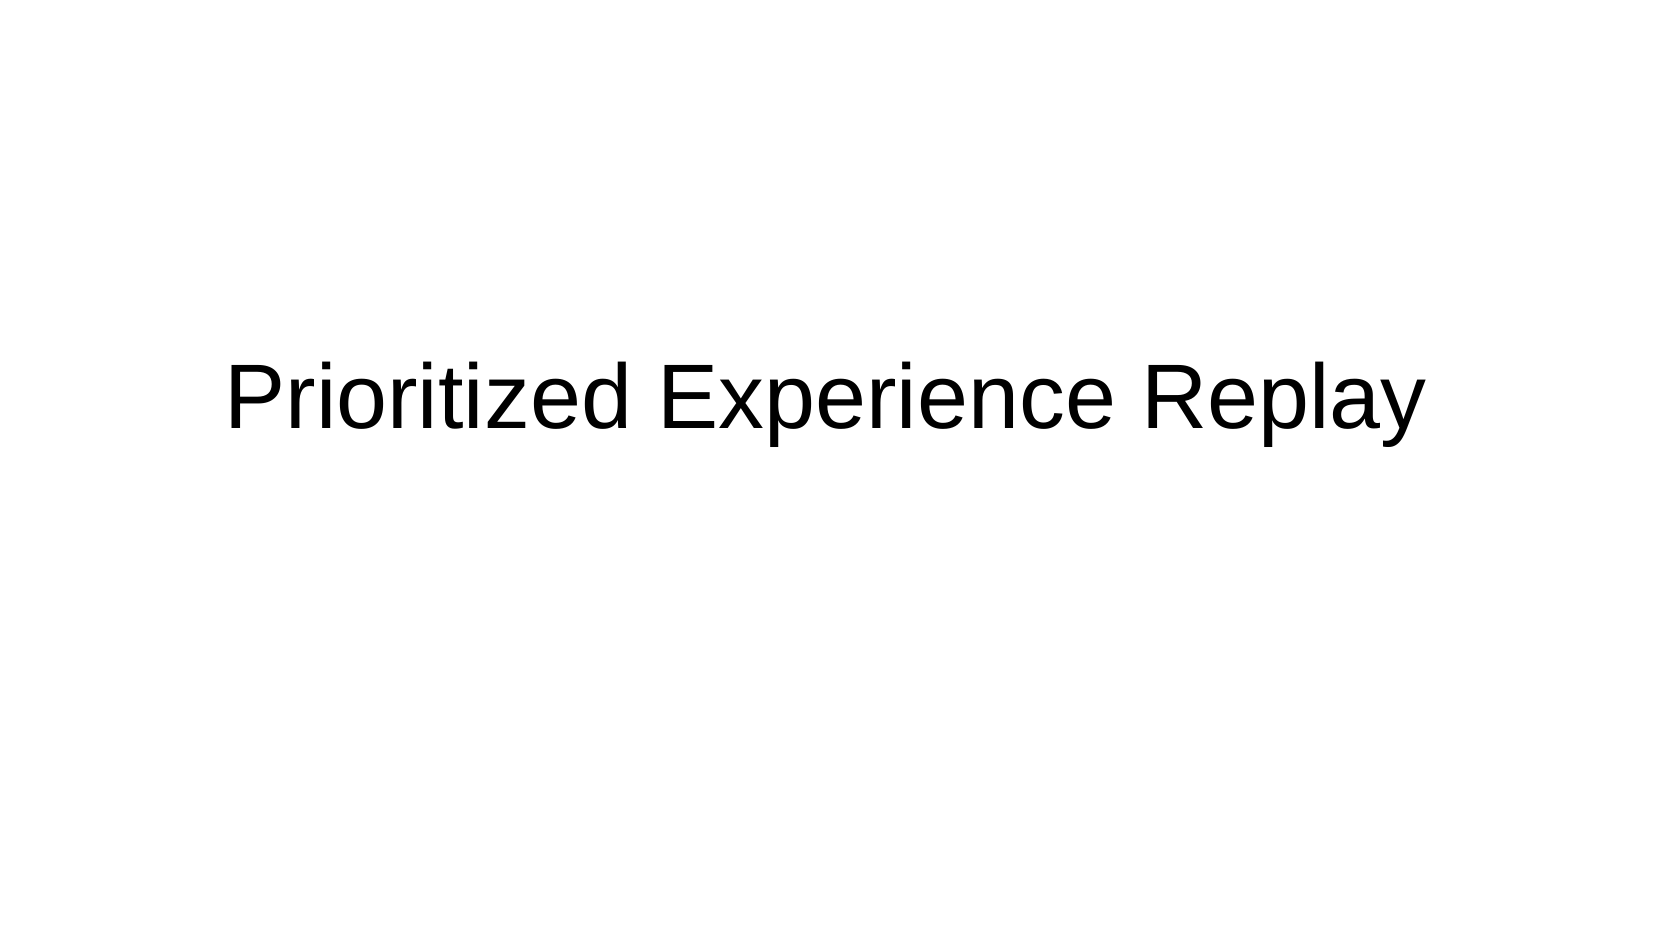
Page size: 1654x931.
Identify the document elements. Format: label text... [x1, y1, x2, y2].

subtitle Prioritized Experience Replay [82, 37, 1571, 757]
